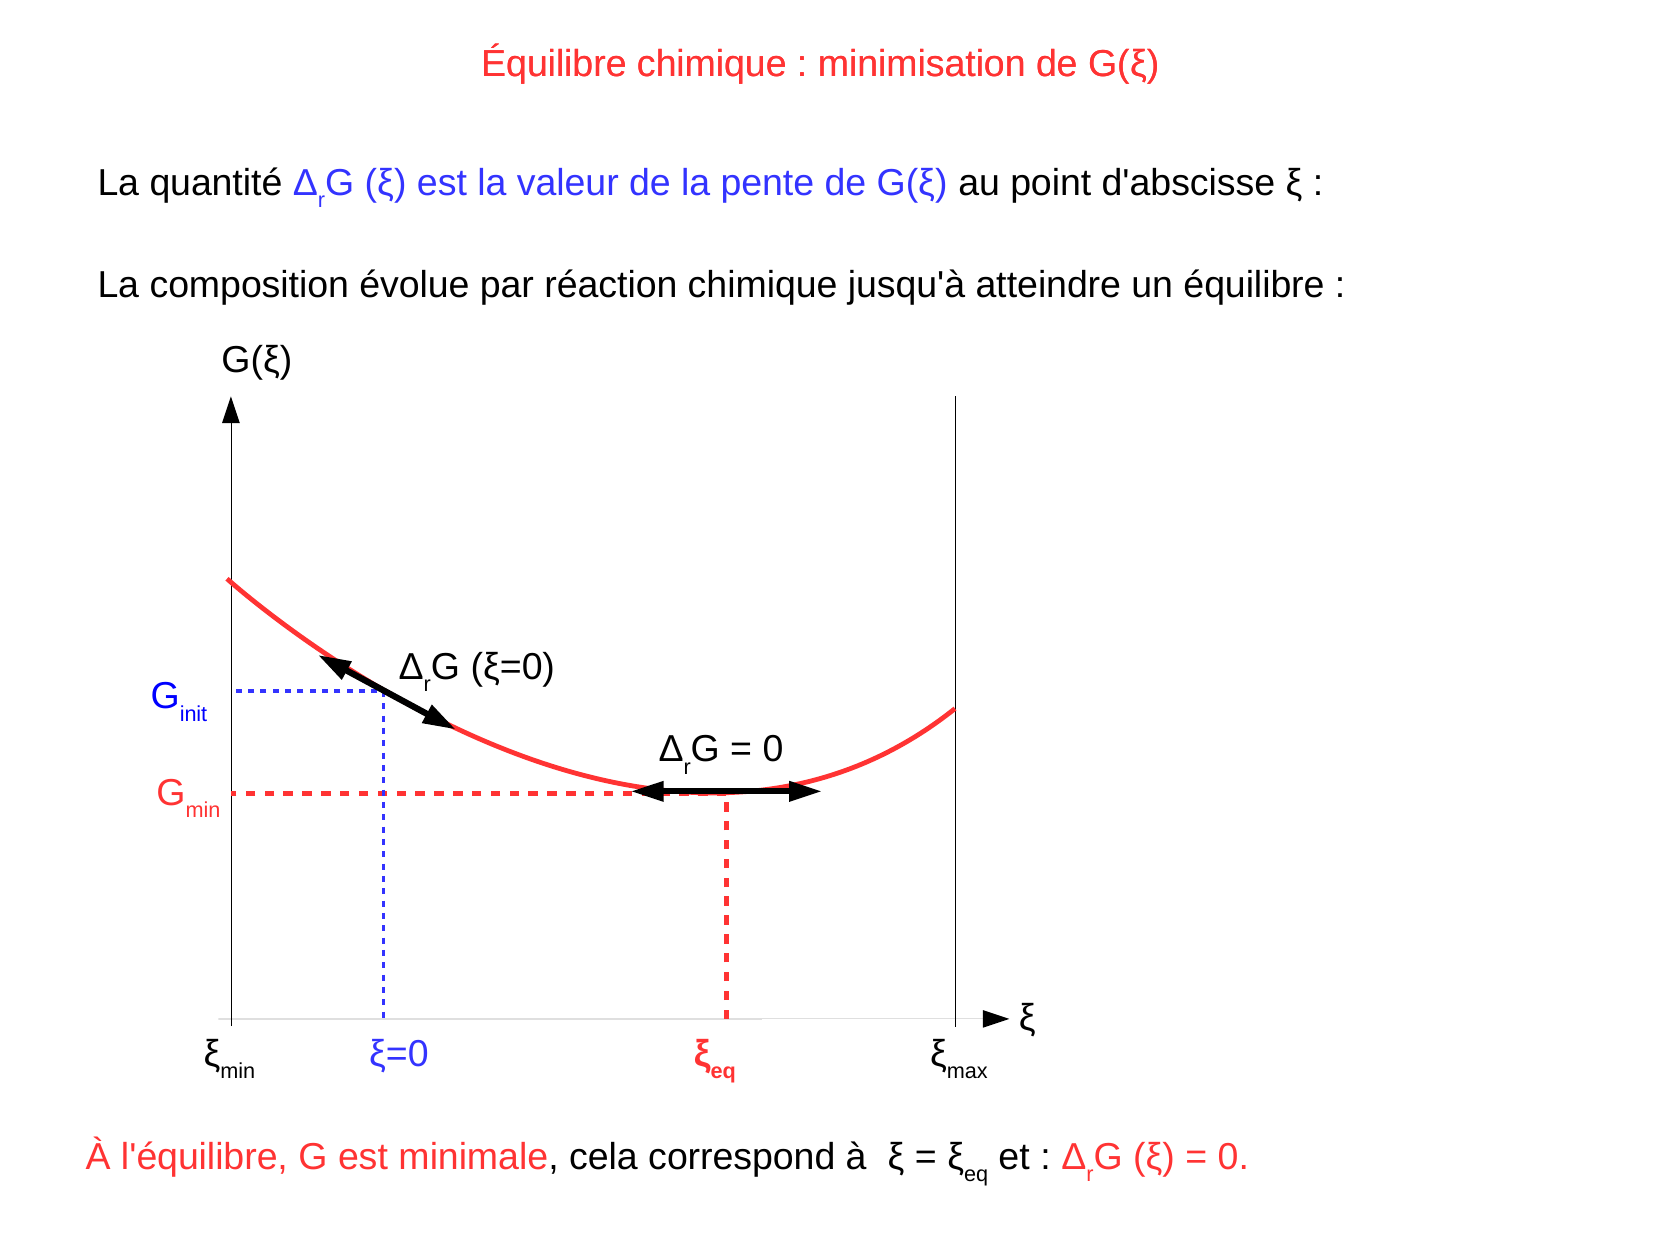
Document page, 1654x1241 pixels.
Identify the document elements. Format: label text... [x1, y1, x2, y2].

text_box ξmin [188, 1024, 284, 1105]
text_box La composition évolue par réaction chimique jusqu'à atteindre un équilibre : [82, 256, 1371, 313]
text_box G(ξ) [206, 330, 325, 388]
text_box Équilibre chimique : minimisation de G(ξ) [466, 35, 1188, 95]
text_box ΔrG (ξ=0) [383, 637, 603, 704]
text_box Ginit [135, 667, 228, 734]
text_box ΔrG = 0 [643, 720, 821, 787]
text_box ξmax [915, 1024, 1050, 1105]
text_box ξ=0 [354, 1024, 449, 1105]
text_box Gmin [141, 763, 243, 830]
text_box ξ [1003, 989, 1063, 1047]
text_box ξeq [679, 1024, 756, 1105]
text_box À l'équilibre, G est minimale, cela correspond à ξ = ξeq et : ΔrG (ξ) = 0. [70, 1127, 1595, 1194]
text_box La quantité ΔrG (ξ) est la valeur de la pente de G(ξ) au point d'abscisse ξ : [82, 153, 1430, 220]
